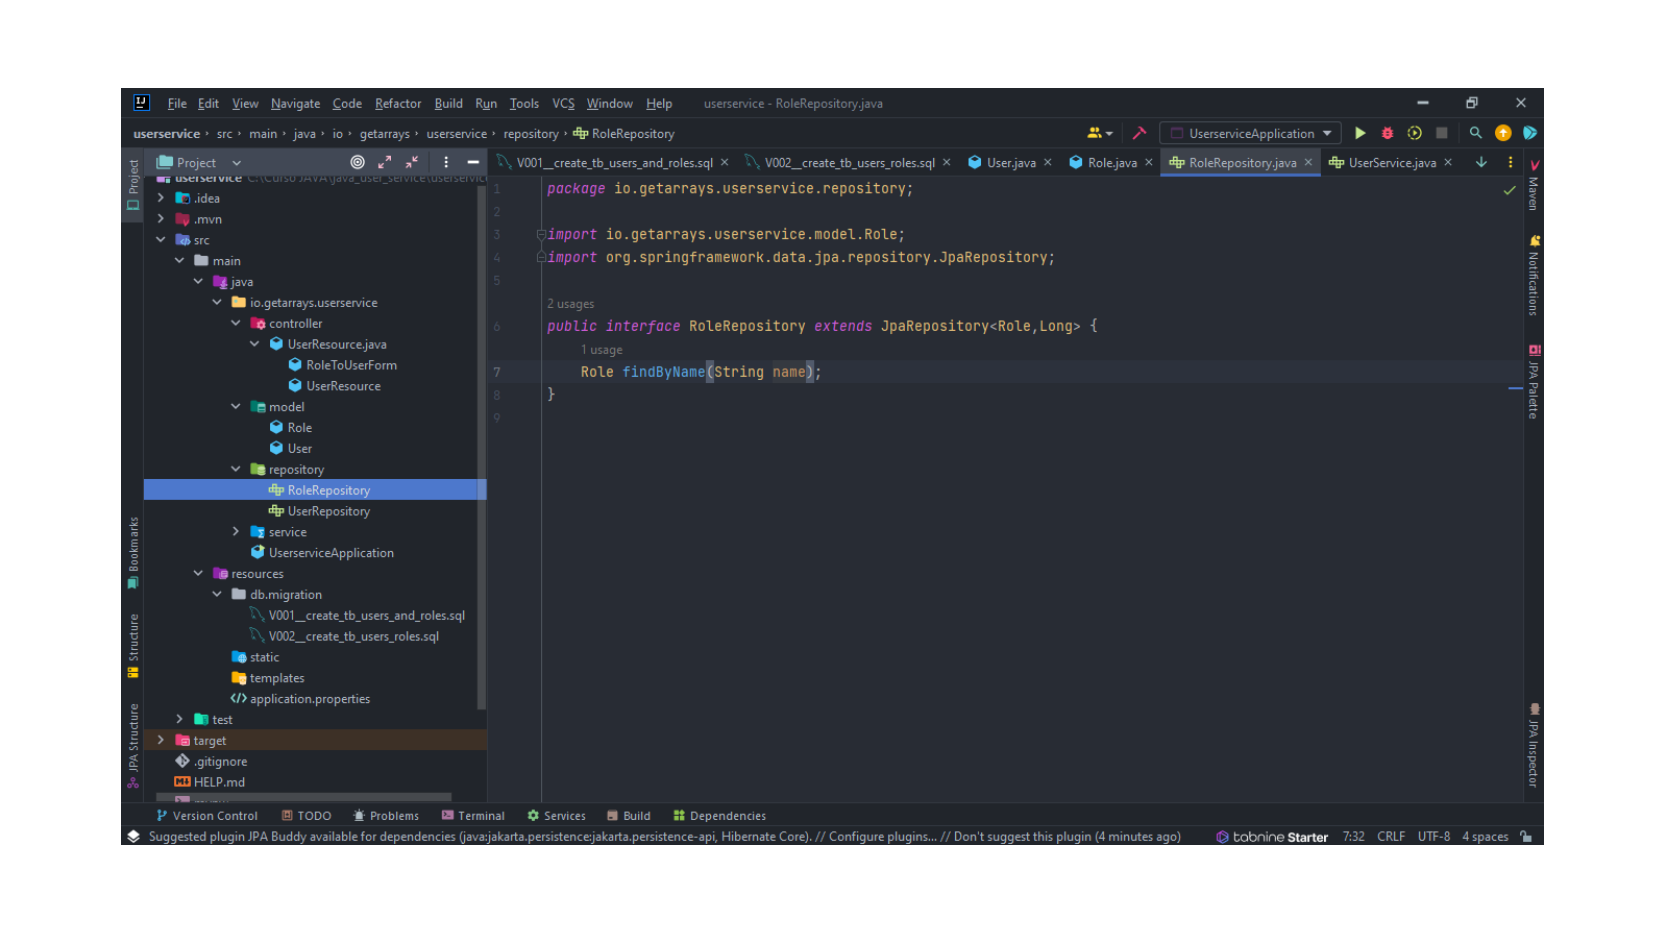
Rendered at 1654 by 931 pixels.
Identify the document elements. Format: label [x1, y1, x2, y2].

picture [121, 88, 1544, 845]
